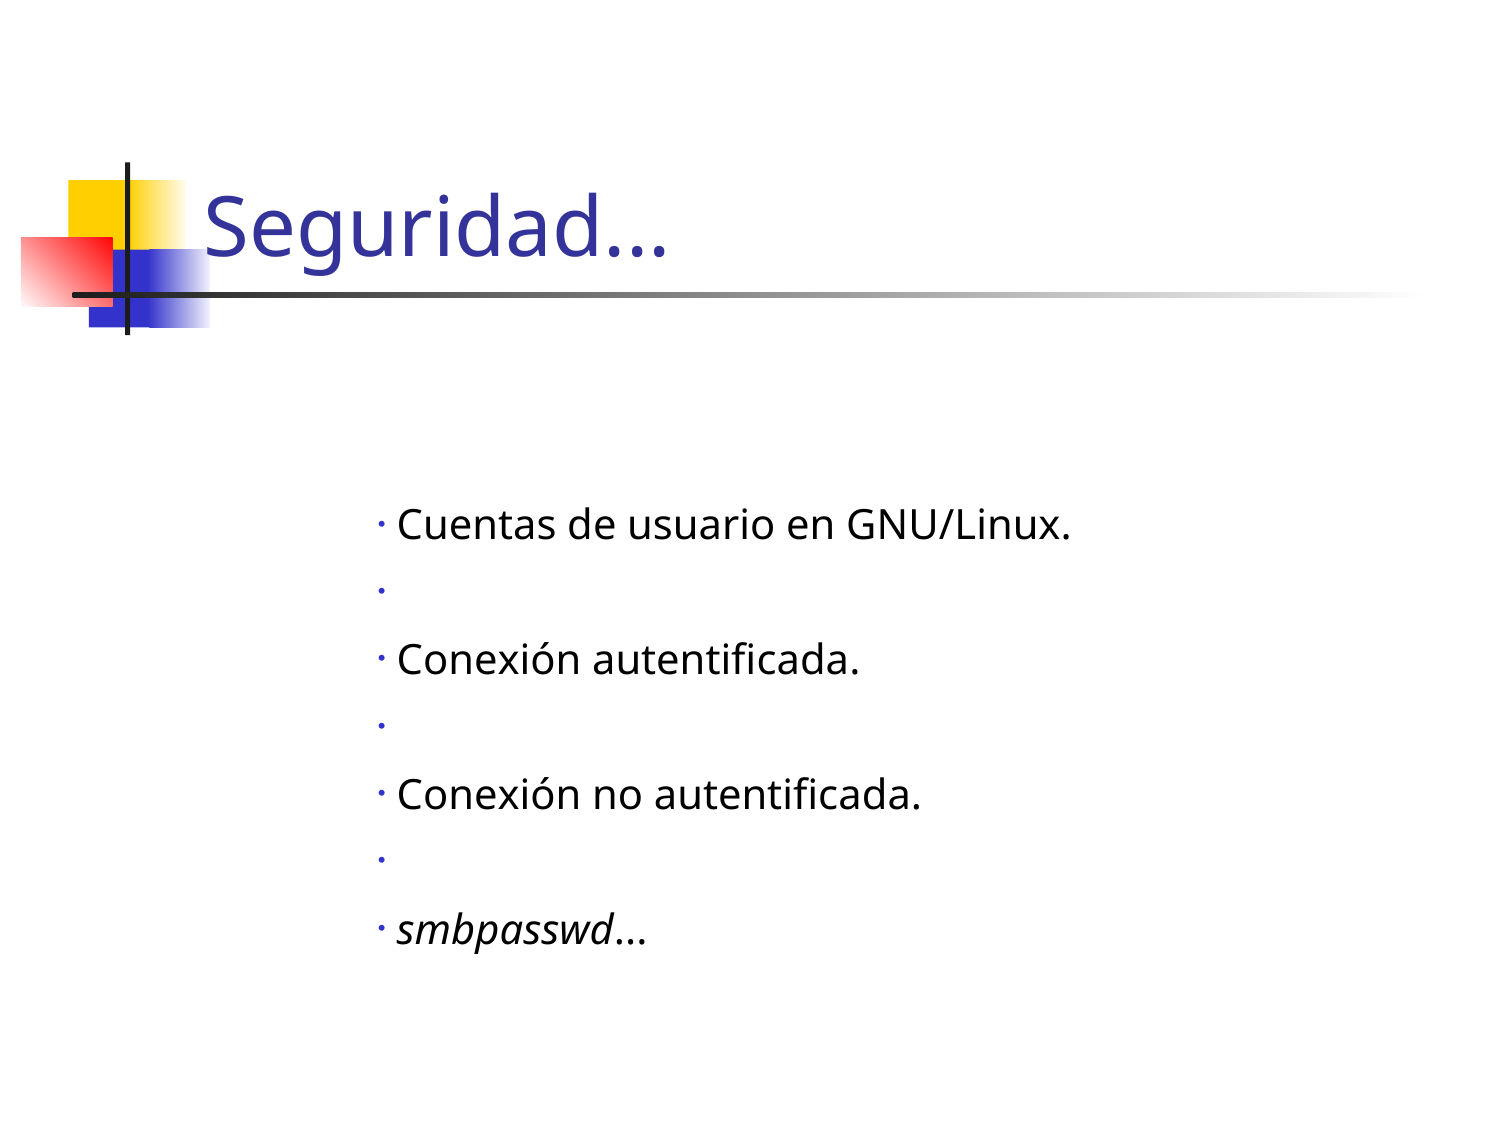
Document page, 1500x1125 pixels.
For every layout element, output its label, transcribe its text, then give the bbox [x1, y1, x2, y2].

title Seguridad... [188, 101, 1468, 289]
text_box Cuentas de usuario en GNU/Linux. Conexión autentificada. Conexión no autentificada. smbpasswd... [362, 487, 1413, 951]
